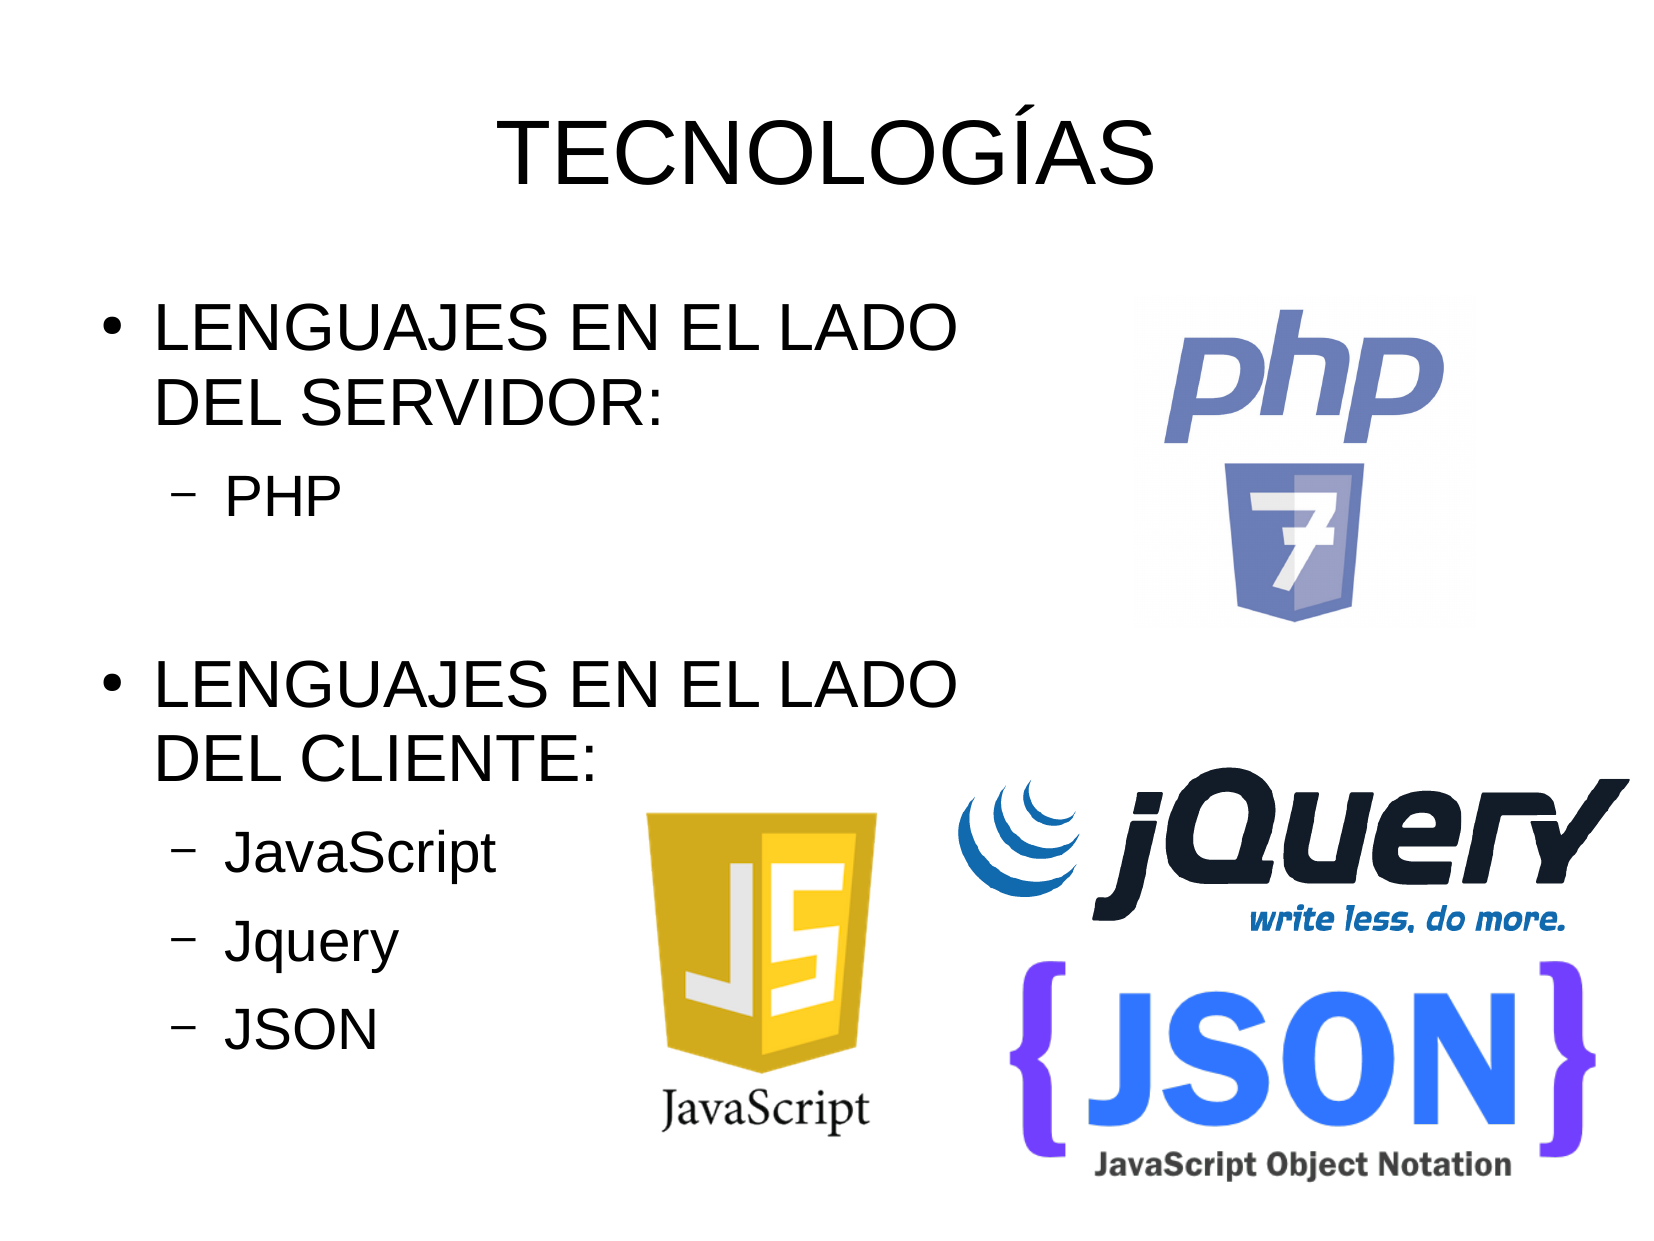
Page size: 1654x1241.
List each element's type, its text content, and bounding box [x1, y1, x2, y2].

picture [1133, 295, 1476, 628]
picture [590, 803, 934, 1146]
picture [958, 767, 1630, 933]
list LENGUAJES EN EL LADO DEL SERVIDOR: PHP LENGUAJES EN EL LADO DEL CLIENTE: JavaScript Jquery JSON [82, 290, 1016, 1123]
picture [992, 944, 1619, 1193]
title TECNOLOGÍAS [82, 49, 1571, 257]
